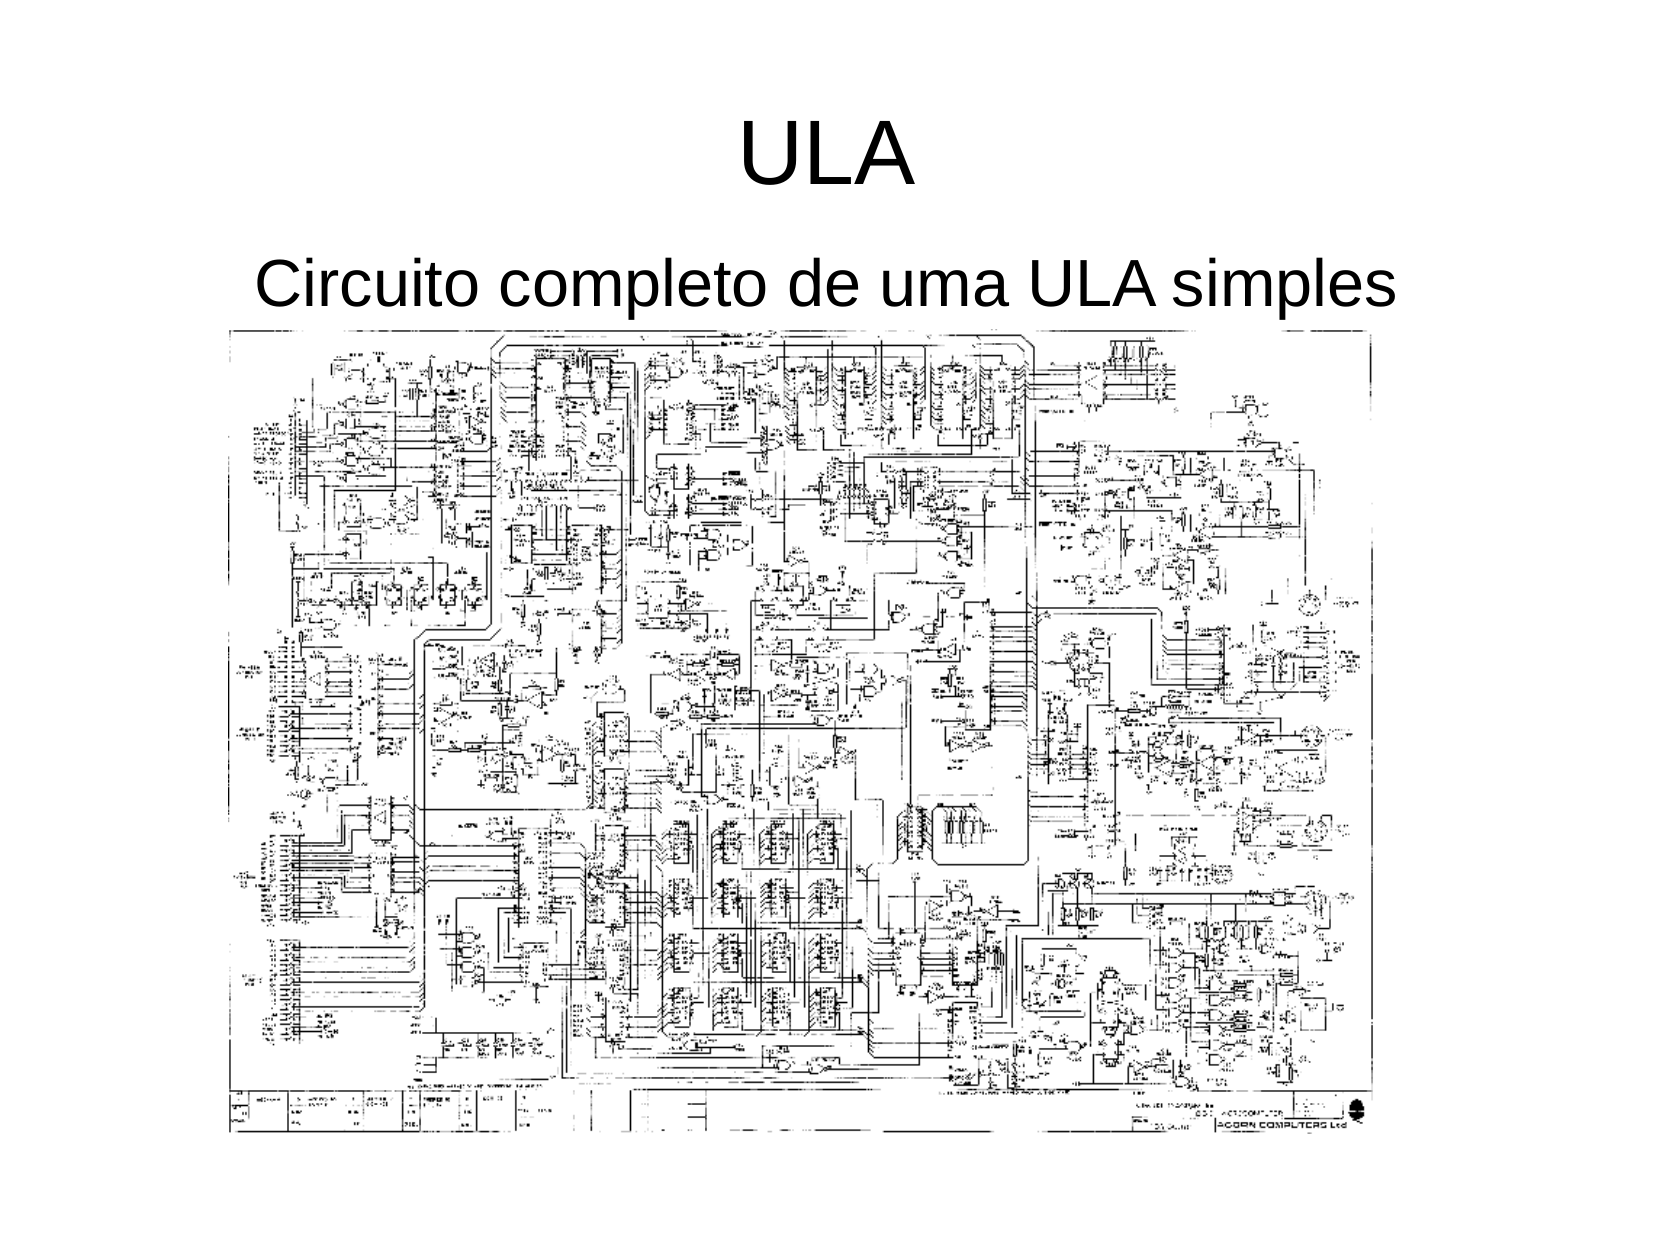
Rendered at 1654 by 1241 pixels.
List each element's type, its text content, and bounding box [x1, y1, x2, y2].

title ULA [82, 49, 1571, 224]
subtitle Circuito completo de uma ULA simples [82, 224, 1571, 343]
picture [228, 329, 1418, 1134]
